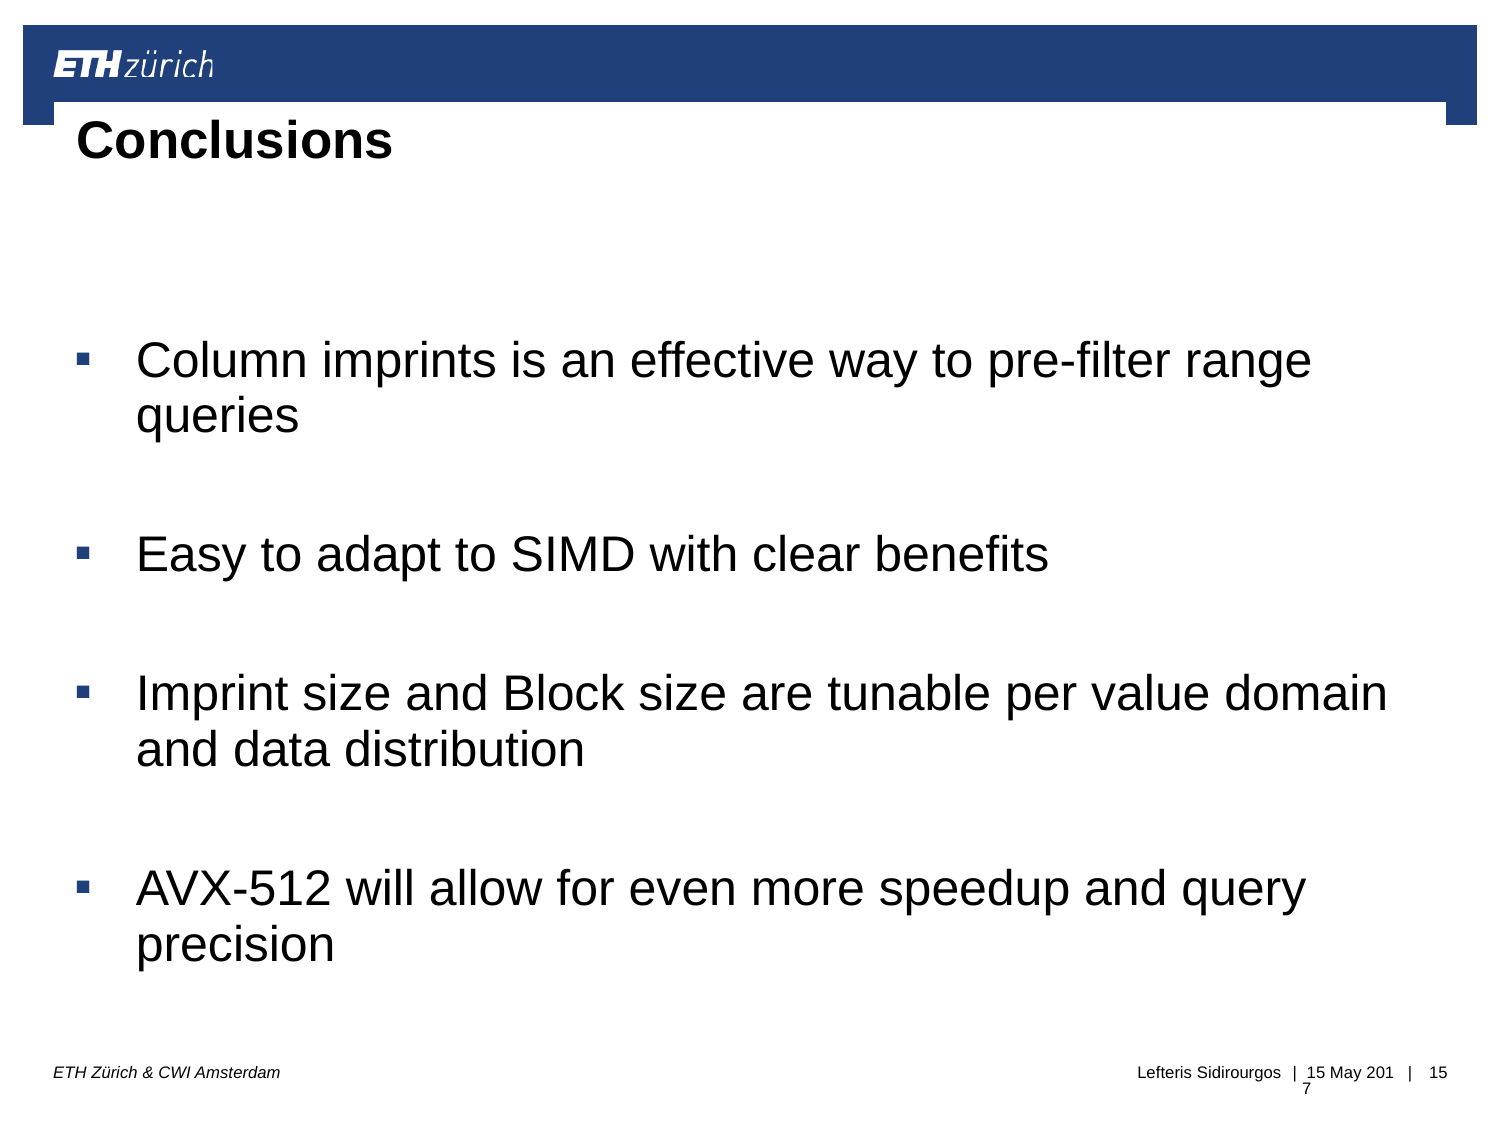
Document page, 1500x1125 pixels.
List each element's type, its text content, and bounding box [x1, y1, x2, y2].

title Conclusions [53, 101, 1447, 262]
list Column imprints is an effective way to pre-filter range queries Easy to adapt to SIMD with clear benefits Imprint size and Block size are tunable per value domain and data distribution AVX-512 will allow for even more speedup and query precision [53, 331, 1447, 1023]
